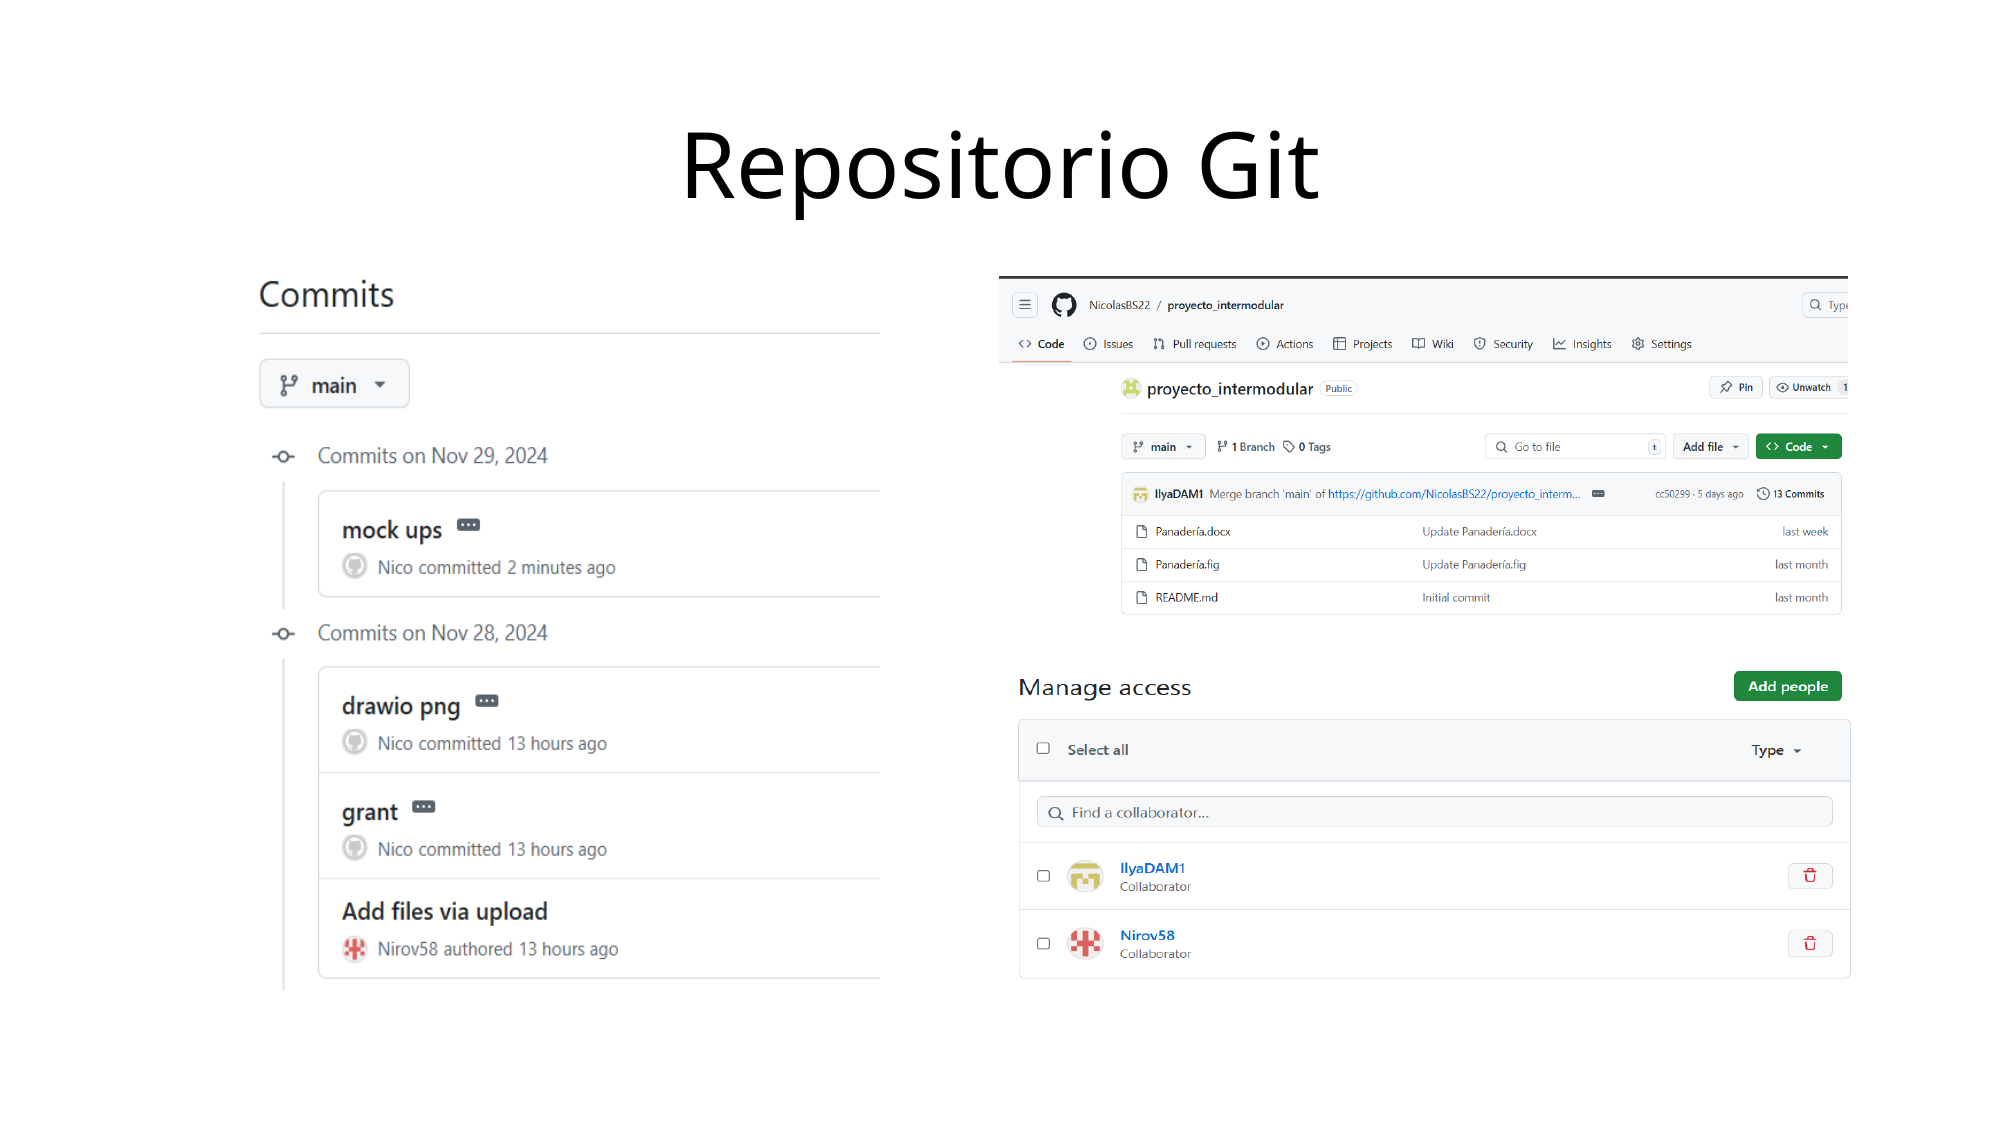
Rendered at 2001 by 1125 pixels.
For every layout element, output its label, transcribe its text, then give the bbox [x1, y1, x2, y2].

picture [241, 275, 880, 990]
picture [1006, 652, 1867, 995]
title Repositorio Git [137, 59, 1863, 278]
picture [999, 276, 1848, 618]
